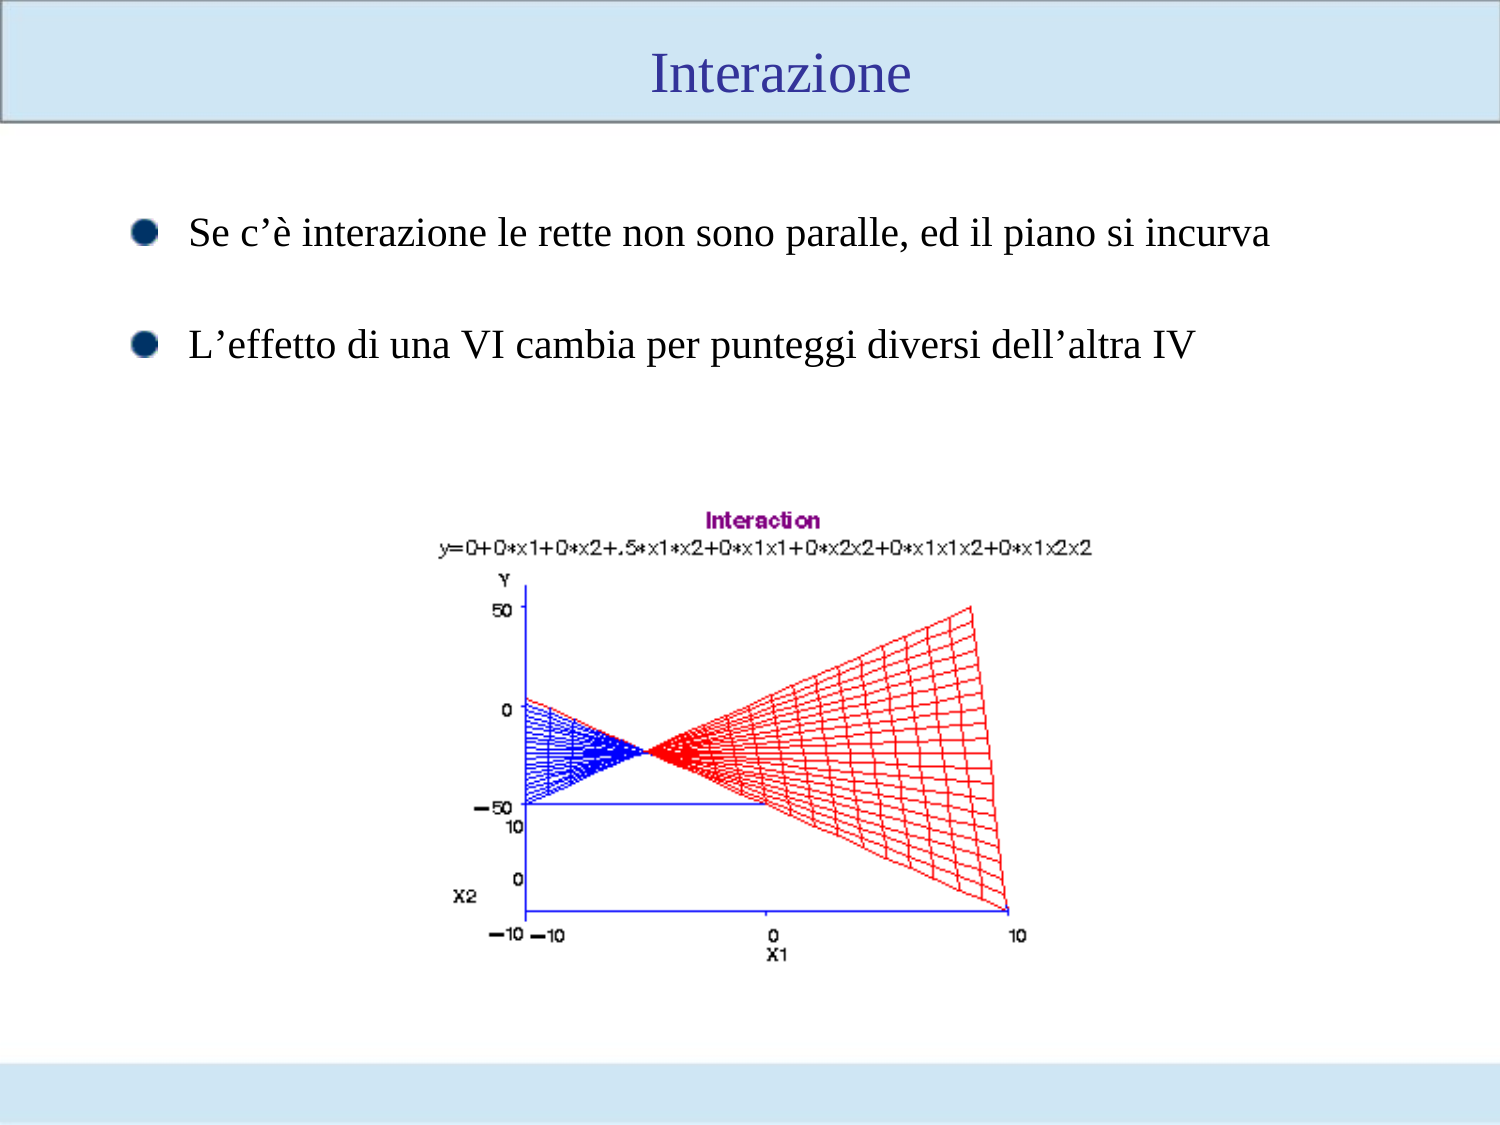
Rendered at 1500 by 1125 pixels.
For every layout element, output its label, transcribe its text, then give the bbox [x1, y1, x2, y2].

text_box Se c’è interazione le rette non sono paralle, ed il piano si incurva L’effetto di una VI cambia per punteggi diversi dell’altra IV [112, 187, 1413, 375]
picture [0, 0, 1500, 1125]
title Interazione [249, 21, 1313, 117]
